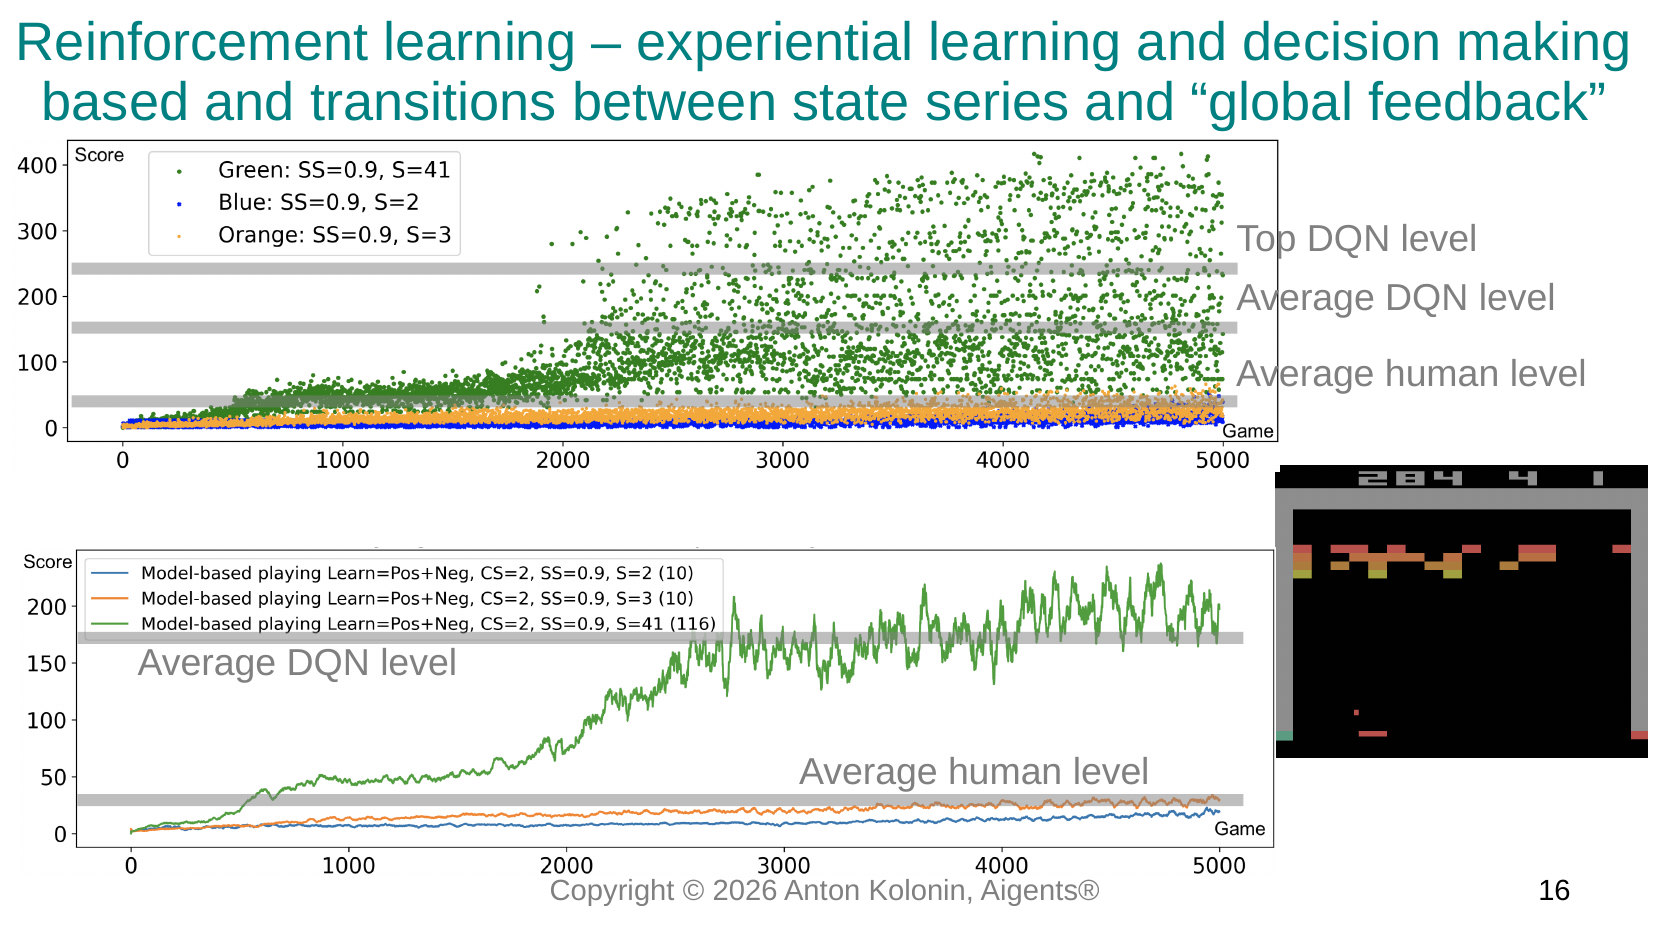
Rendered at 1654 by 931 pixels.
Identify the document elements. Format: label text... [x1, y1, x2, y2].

text_box Average DQN level [1221, 268, 1603, 326]
text_box Average human level [784, 743, 1166, 794]
picture [12, 140, 1648, 877]
text_box Reinforcement learning – experiential learning and decision making based and transitions between state series and “global feedback” [0, 3, 1651, 140]
text_box Average DQN level [123, 644, 505, 692]
text_box Average human level [1221, 344, 1603, 402]
text_box Top DQN level [1221, 209, 1603, 267]
